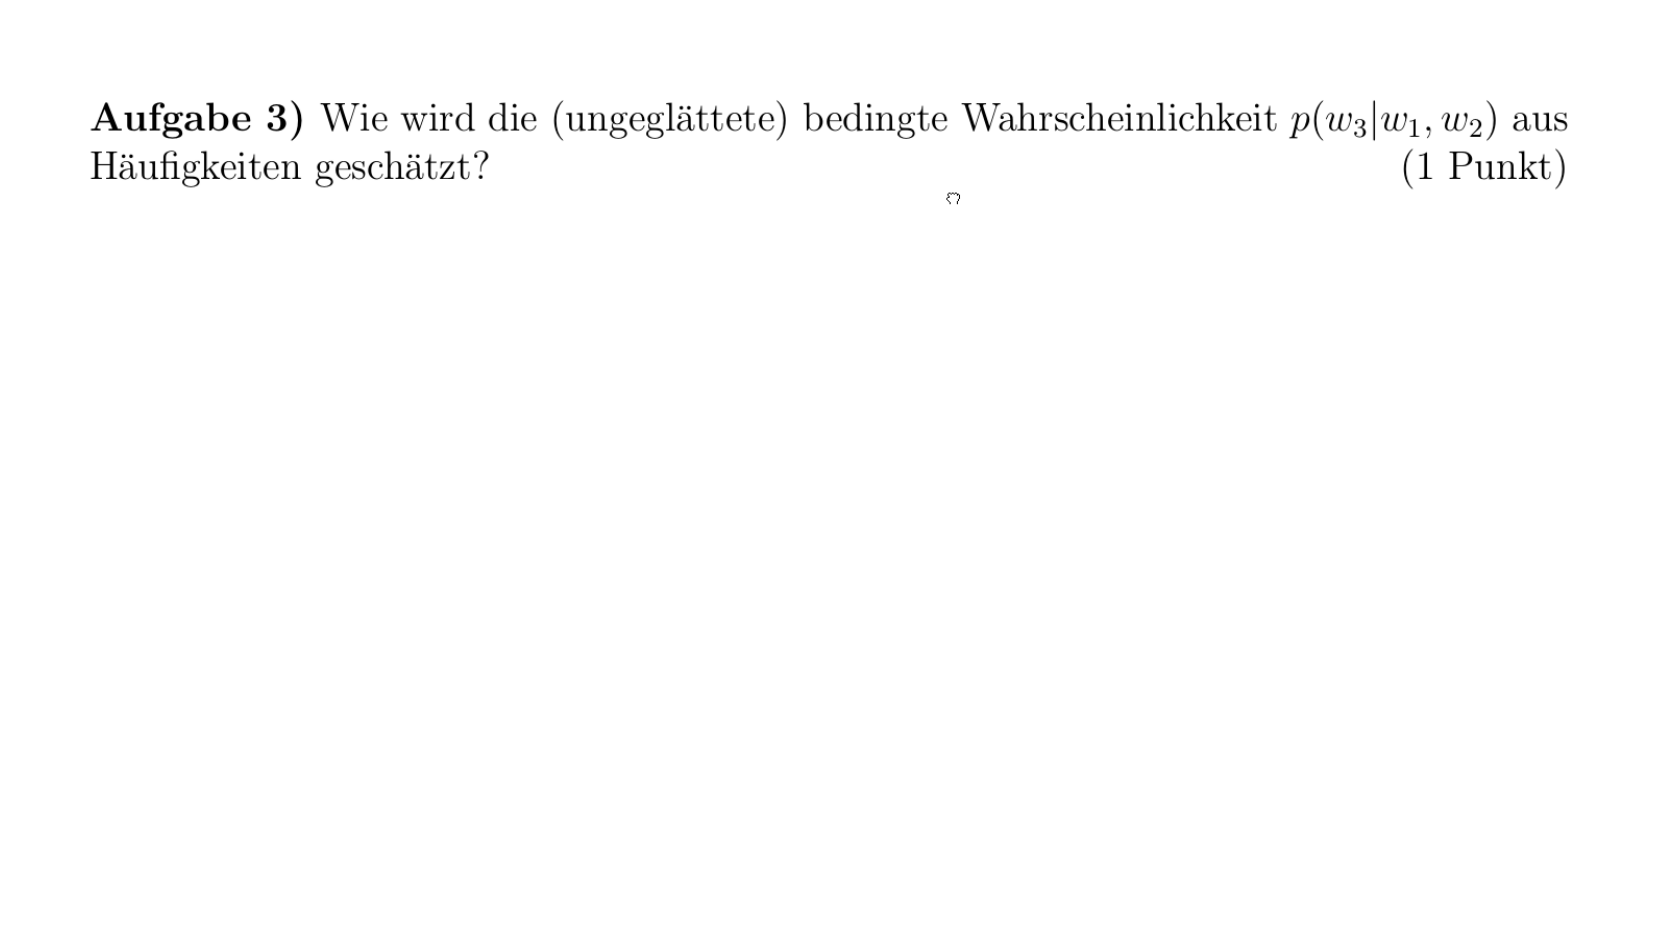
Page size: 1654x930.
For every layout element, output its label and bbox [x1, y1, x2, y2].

picture [53, 59, 1621, 240]
